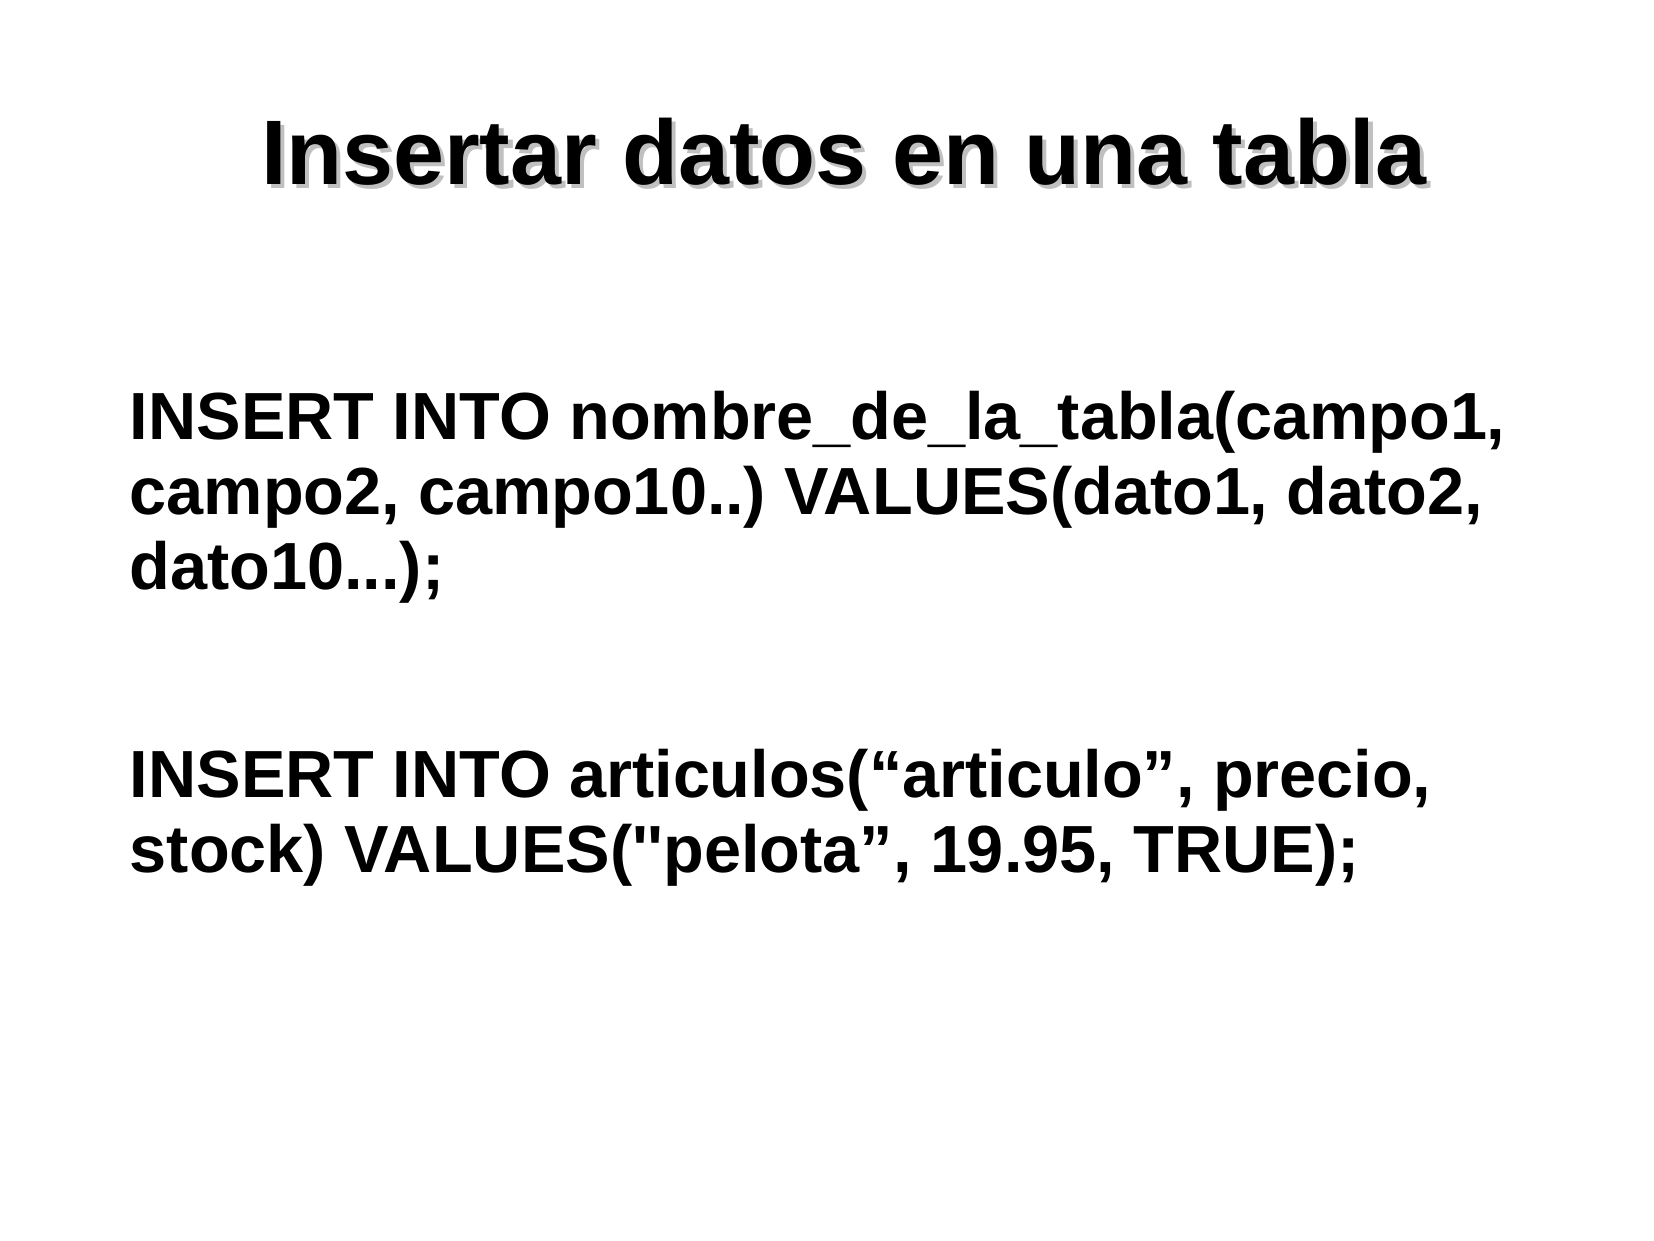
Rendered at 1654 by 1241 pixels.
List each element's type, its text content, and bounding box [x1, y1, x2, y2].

list INSERT INTO nombre_de_la_tabla(campo1, campo2, campo10..) VALUES(dato1, dato2, dato10...); INSERT INTO articulos(“articulo”, precio, stock) VALUES(''pelota”, 19.95, TRUE); [59, 379, 1548, 1099]
title Insertar datos en una tabla [82, 49, 1571, 257]
